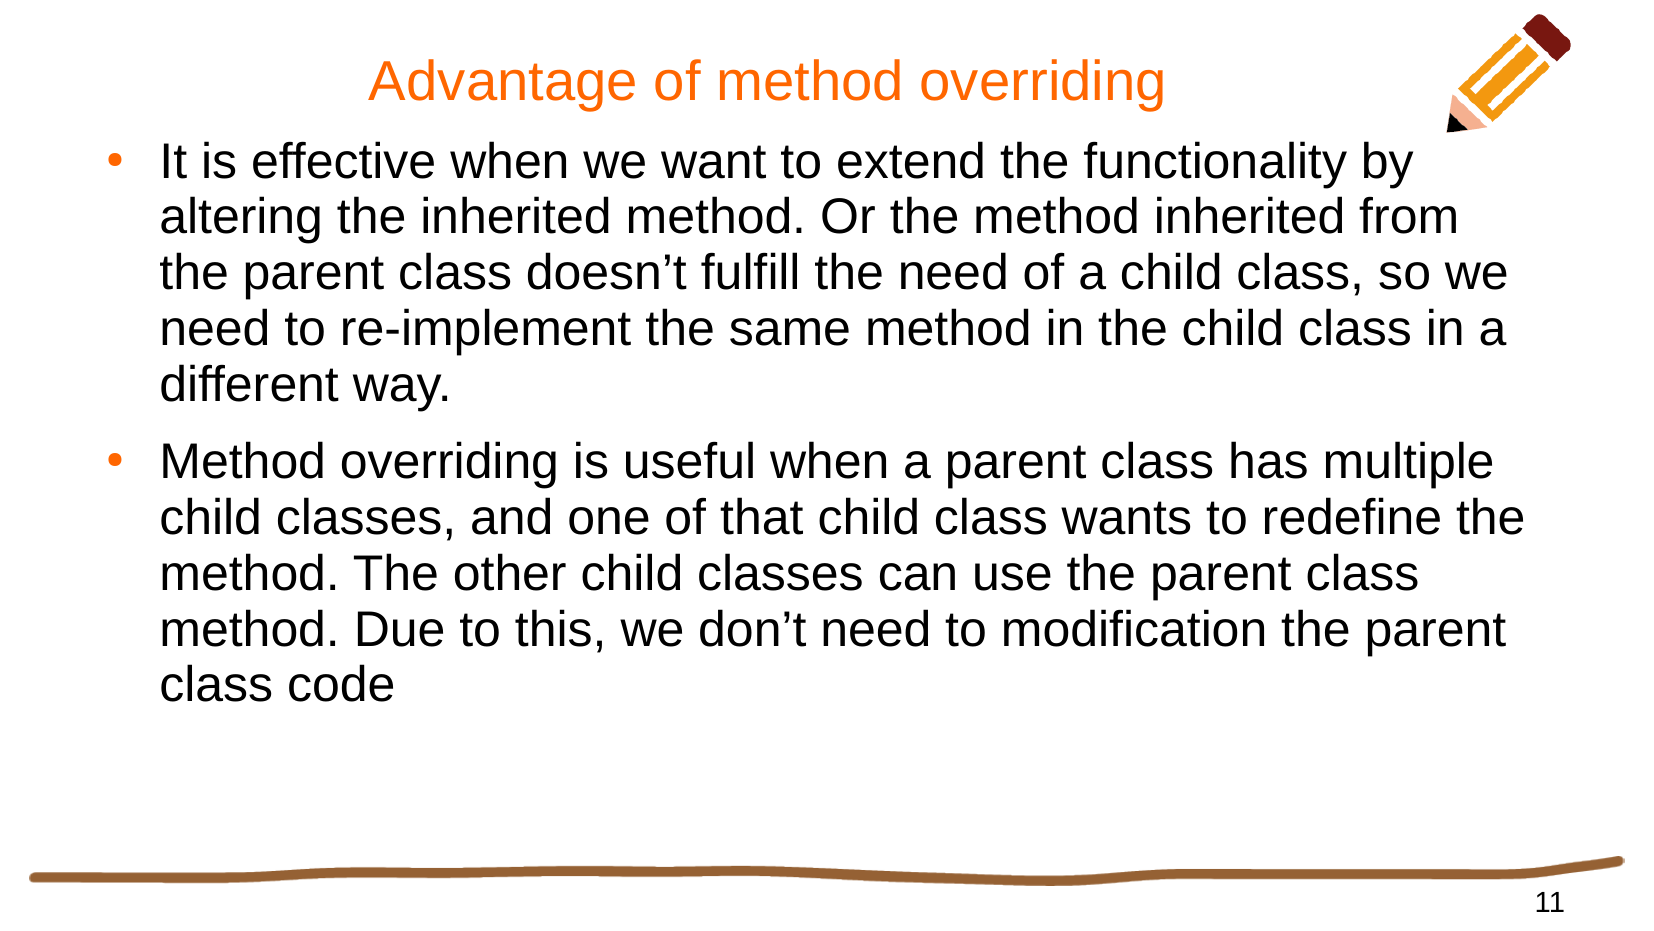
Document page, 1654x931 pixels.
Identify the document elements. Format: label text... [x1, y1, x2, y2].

list It is effective when we want to extend the functionality by altering the inherited method. Or the method inherited from the parent class doesn’t fulfill the need of a child class, so we need to re-implement the same method in the child class in a different way. Method overriding is useful when a parent class has multiple child classes, and one of that child class wants to redefine the method. The other child classes can use the parent class method. Due to this, we don’t need to modification the parent class code [88, 132, 1538, 857]
title Advantage of method overriding [88, 29, 1447, 132]
picture [29, 856, 1625, 886]
picture [1446, 14, 1571, 133]
